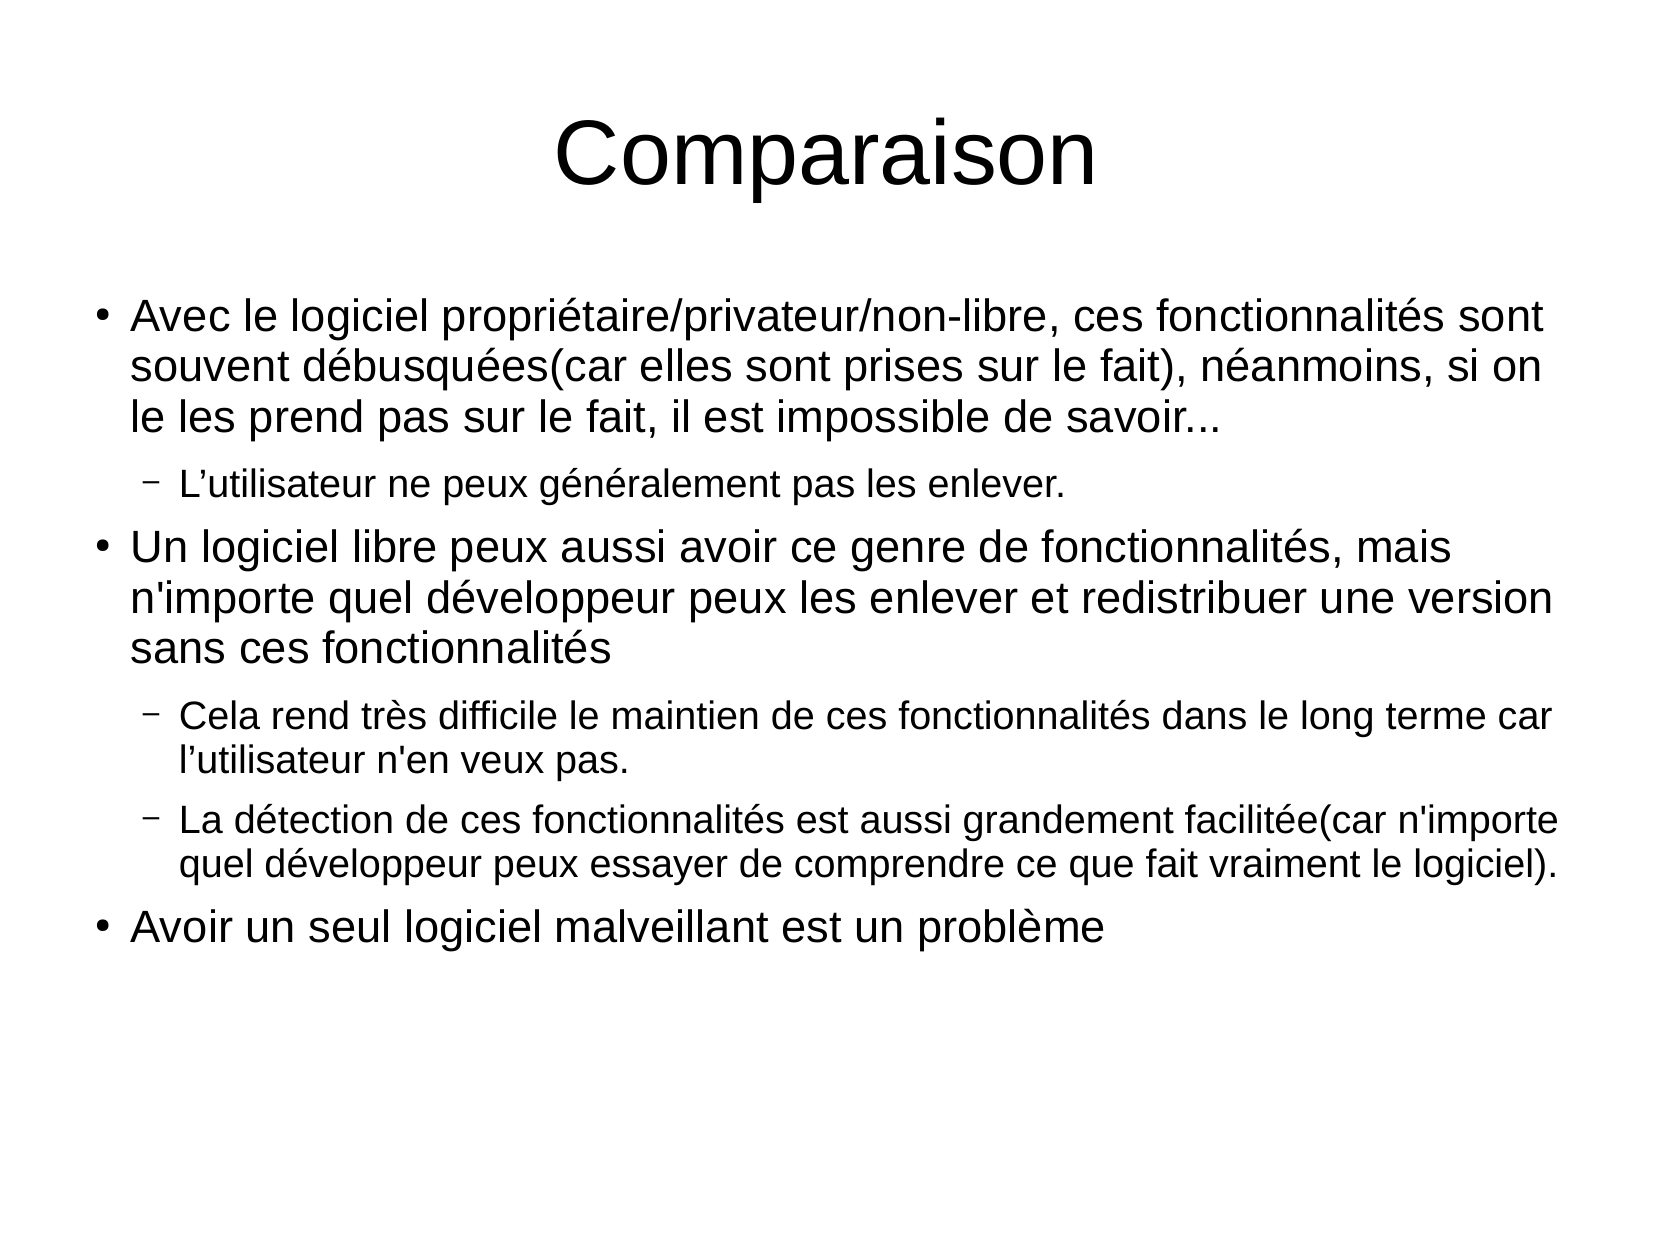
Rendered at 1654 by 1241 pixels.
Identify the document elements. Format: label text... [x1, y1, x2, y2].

title Comparaison [82, 49, 1571, 257]
list Avec le logiciel propriétaire/privateur/non-libre, ces fonctionnalités sont souvent débusquées(car elles sont prises sur le fait), néanmoins, si on le les prend pas sur le fait, il est impossible de savoir... L’utilisateur ne peux généralement pas les enlever. Un logiciel libre peux aussi avoir ce genre de fonctionnalités, mais n'importe quel développeur peux les enlever et redistribuer une version sans ces fonctionnalités Cela rend très difficile le maintien de ces fonctionnalités dans le long terme car l’utilisateur n'en veux pas. La détection de ces fonctionnalités est aussi grandement facilitée(car n'importe quel développeur peux essayer de comprendre ce que fait vraiment le logiciel). Avoir un seul logiciel malveillant est un problème [82, 290, 1571, 1010]
